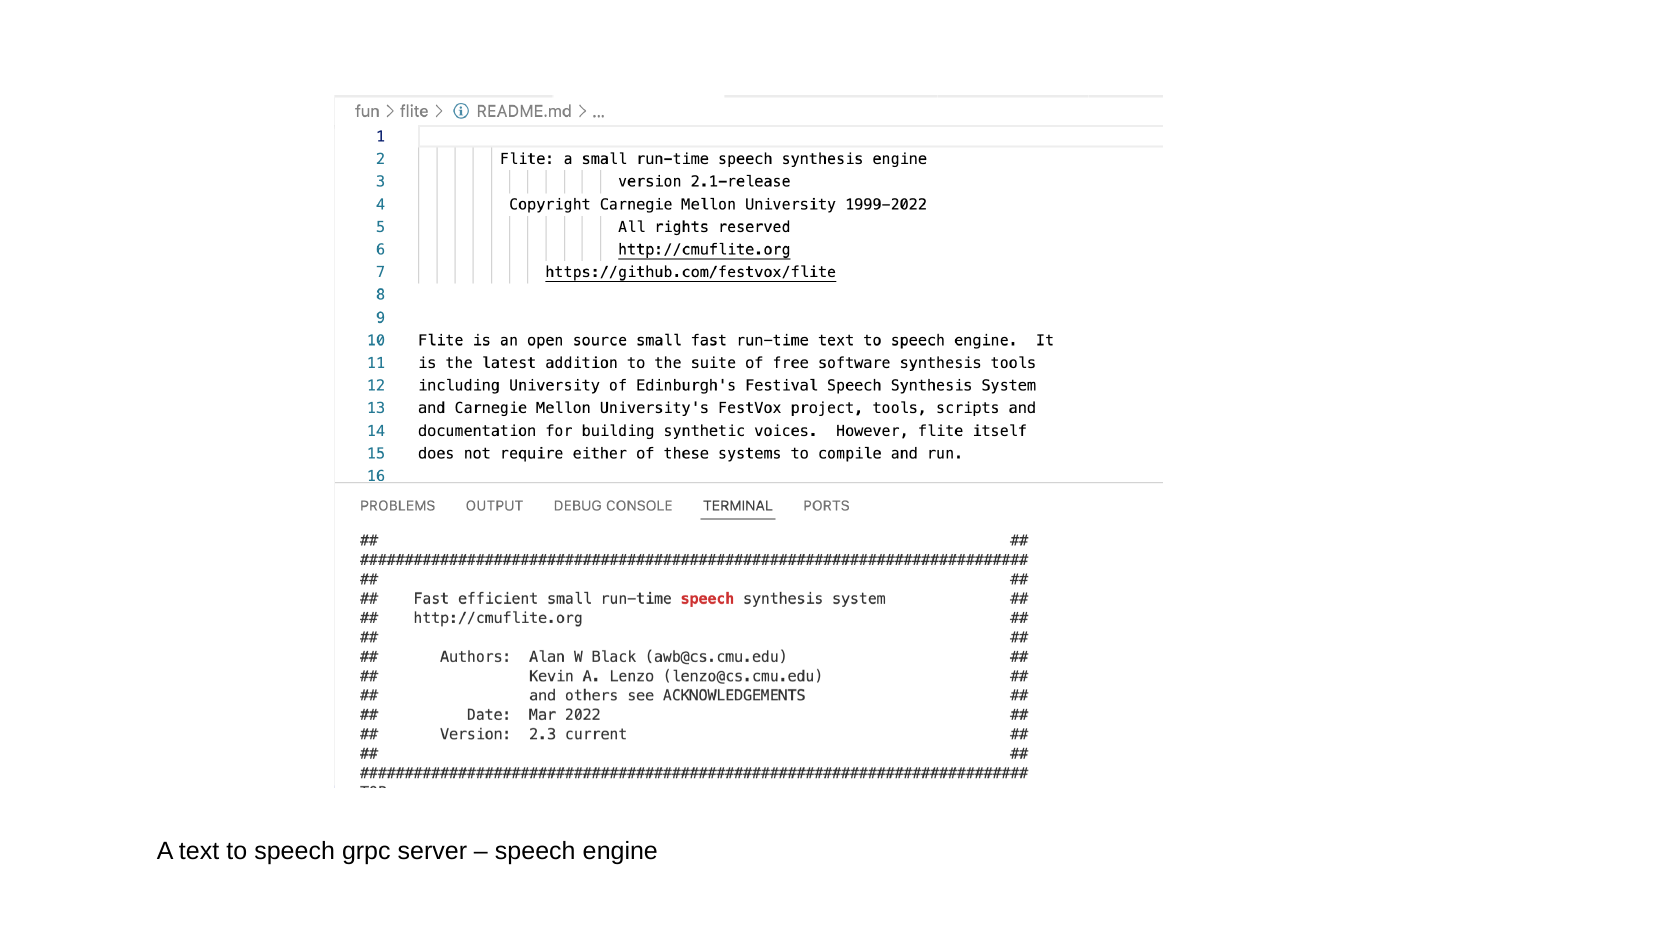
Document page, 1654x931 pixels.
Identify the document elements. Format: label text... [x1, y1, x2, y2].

picture [334, 95, 1163, 788]
text_box A text to speech grpc server – speech engine [142, 829, 1051, 901]
